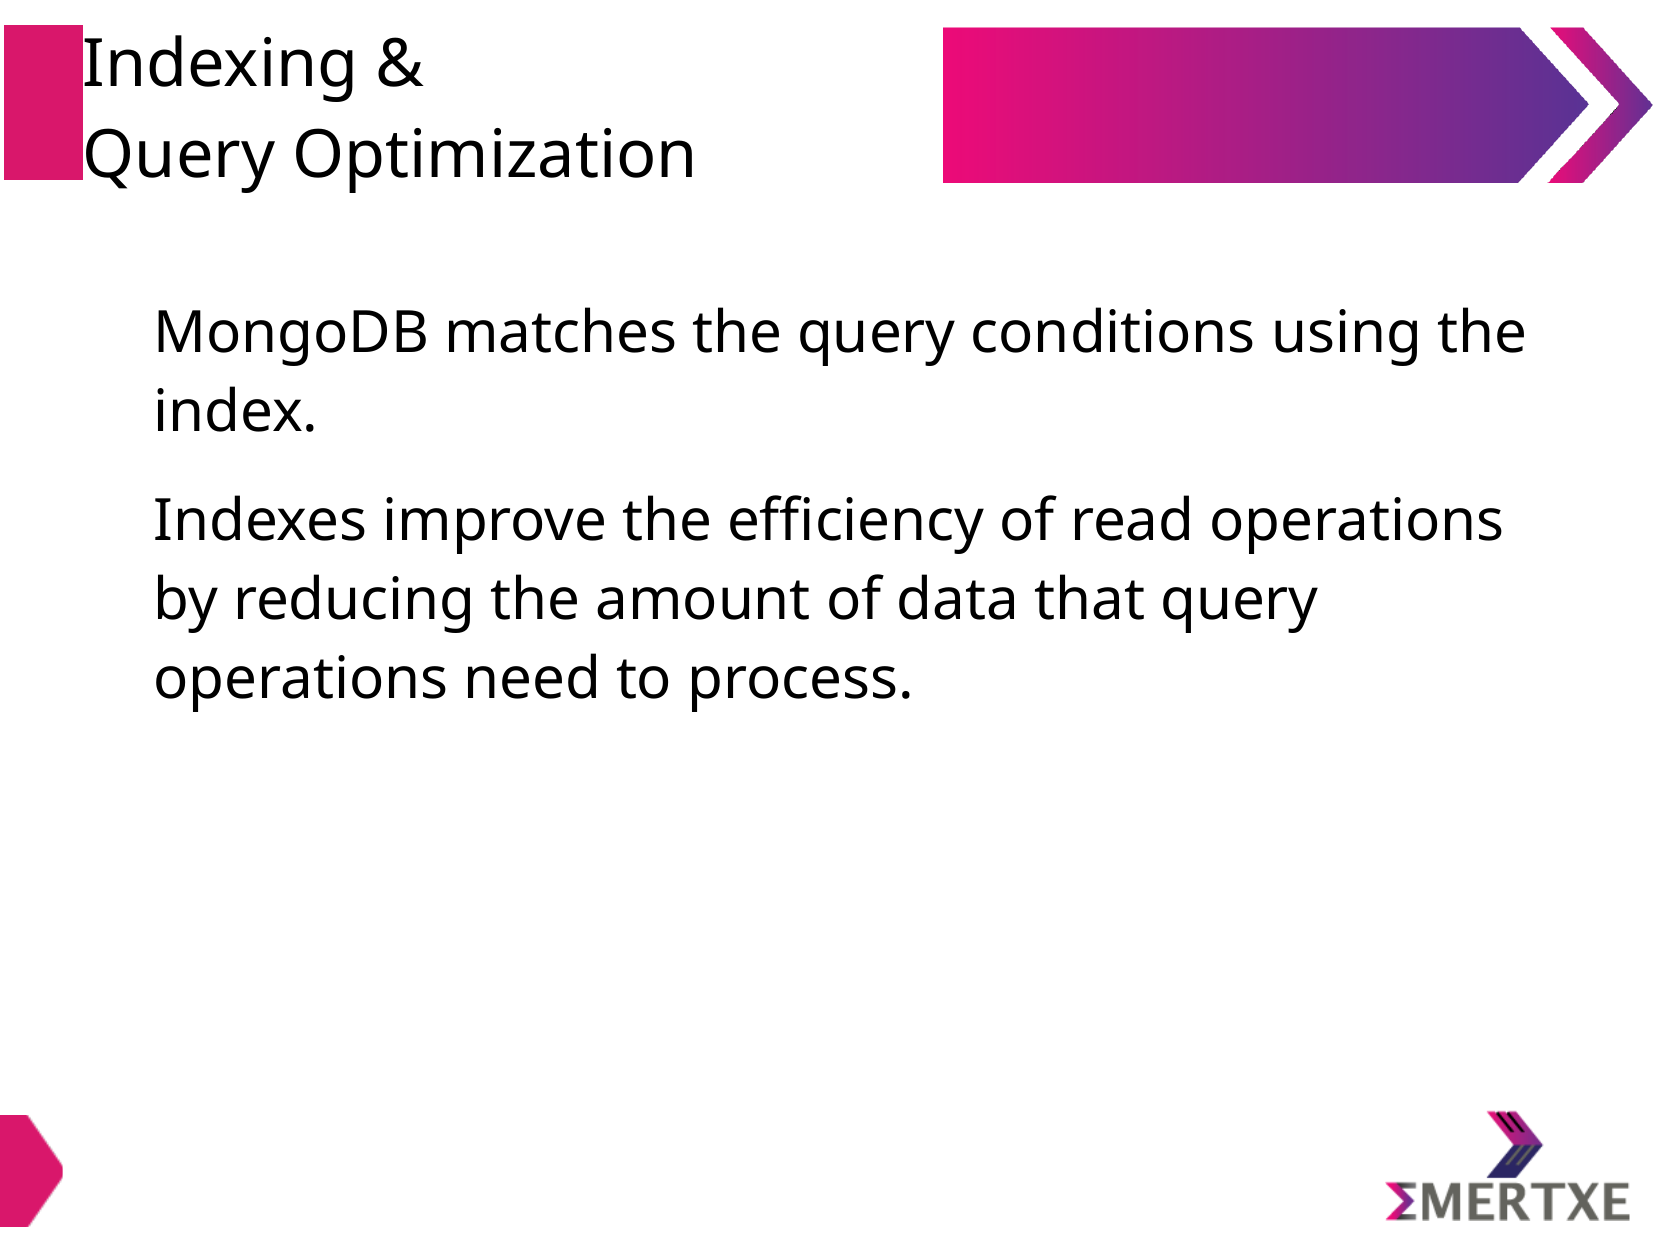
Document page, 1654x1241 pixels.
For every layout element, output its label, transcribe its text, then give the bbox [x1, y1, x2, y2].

picture [1385, 1107, 1631, 1221]
title Indexing & Query Optimization [82, 2, 1571, 210]
picture [1571, 27, 1653, 183]
list MongoDB matches the query conditions using the index. Indexes improve the efficiency of read operations by reducing the amount of data that query operations need to process. [82, 290, 1571, 1010]
